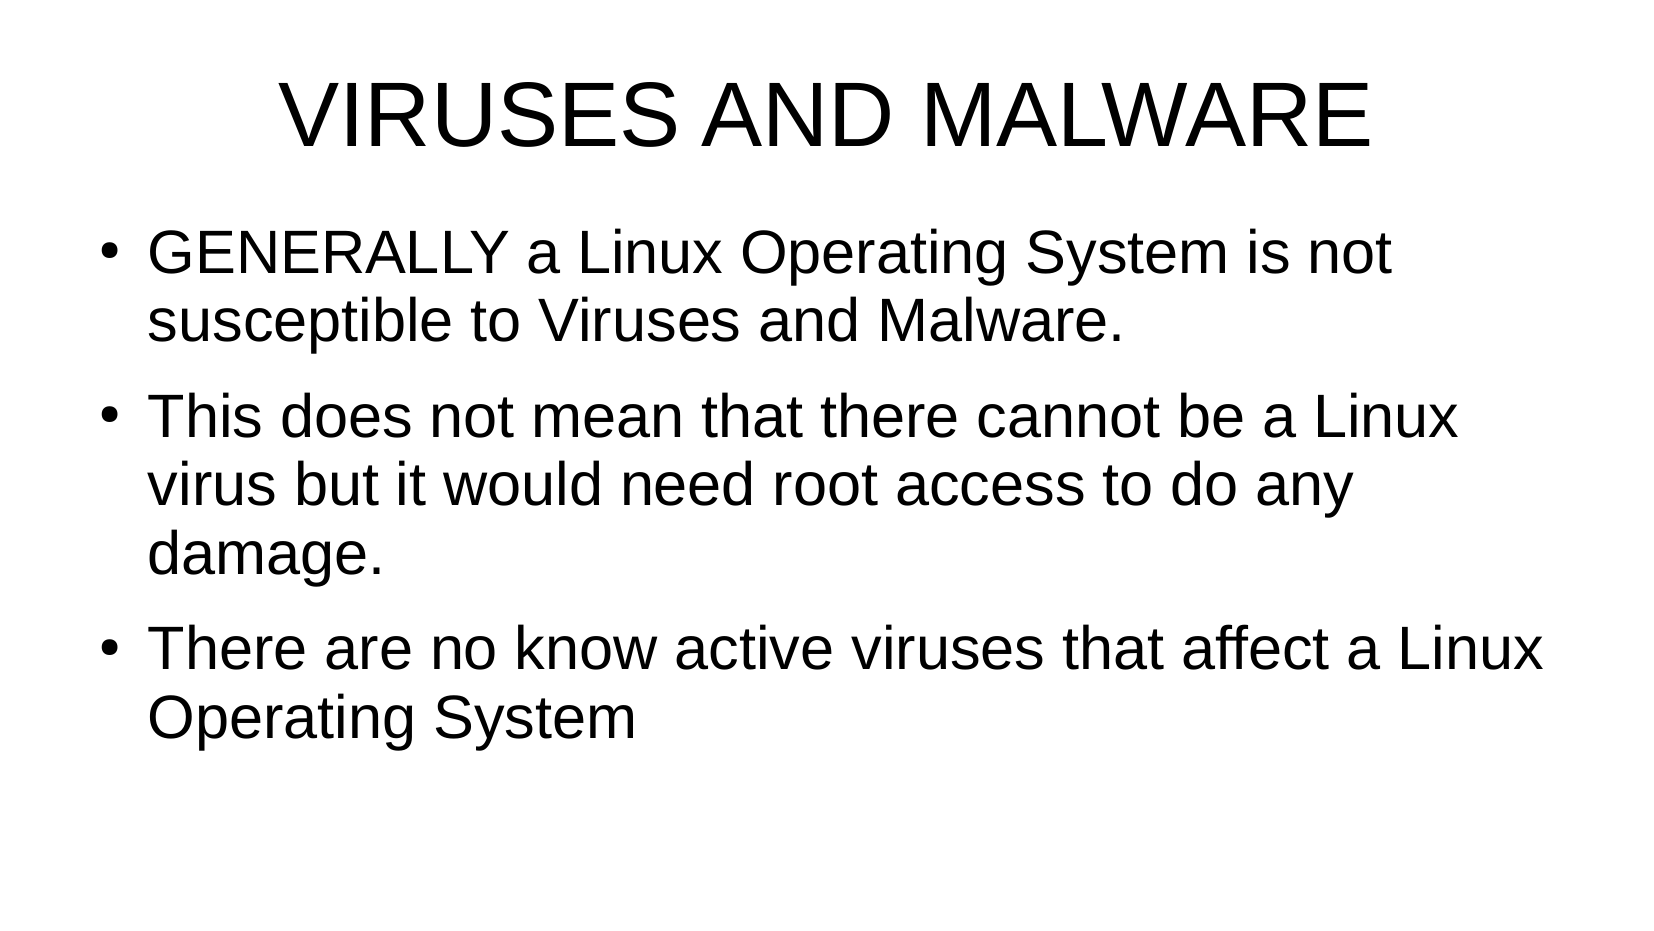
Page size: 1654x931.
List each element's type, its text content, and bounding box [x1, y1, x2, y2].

list GENERALLY a Linux Operating System is not susceptible to Viruses and Malware. This does not mean that there cannot be a Linux virus but it would need root access to do any damage. There are no know active viruses that affect a Linux Operating System [82, 217, 1571, 758]
title VIRUSES AND MALWARE [82, 37, 1571, 193]
